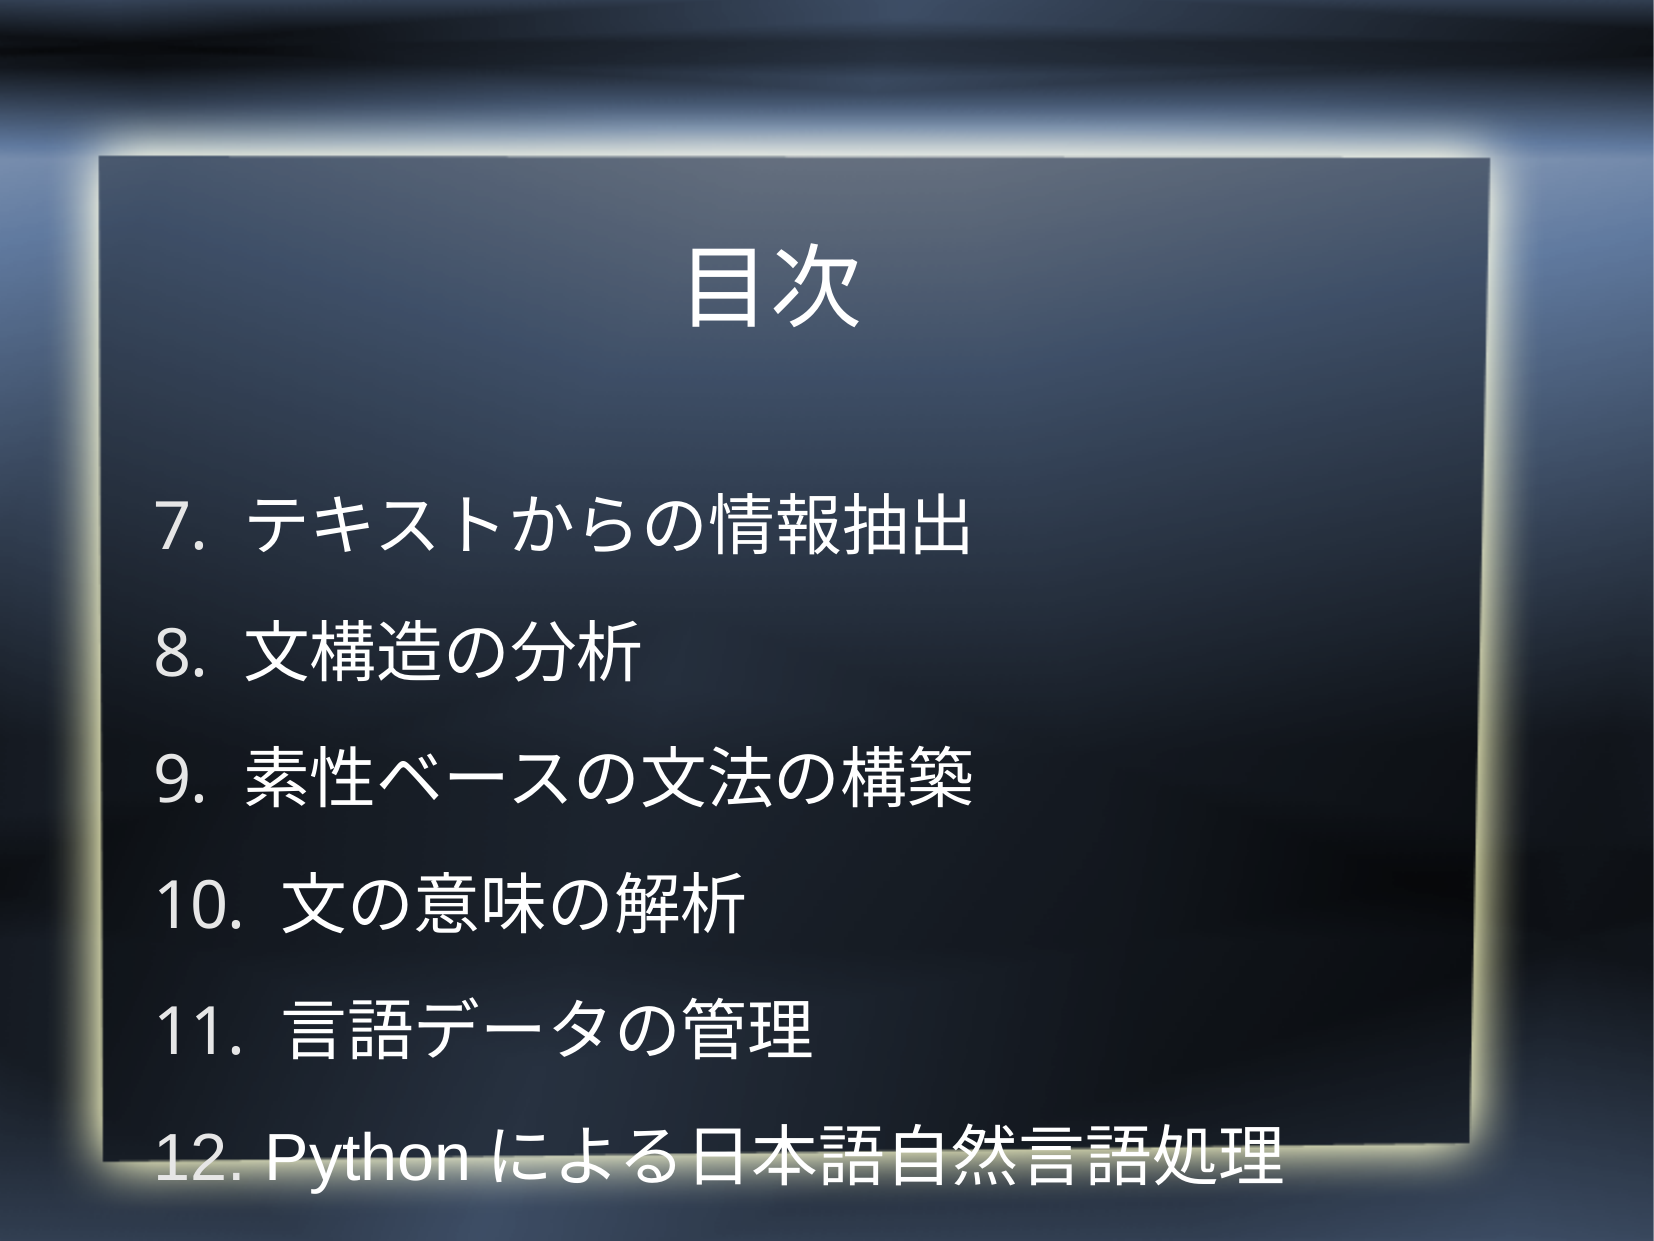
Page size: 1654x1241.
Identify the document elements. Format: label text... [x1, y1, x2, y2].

list テキストからの情報抽出 文構造の分析 素性ベースの文法の構築 文の意味の解析 言語データの管理 Pythonによる日本語自然言語処理 [135, 472, 1447, 1114]
picture [0, 0, 1654, 1241]
title 目次 [124, 177, 1418, 384]
